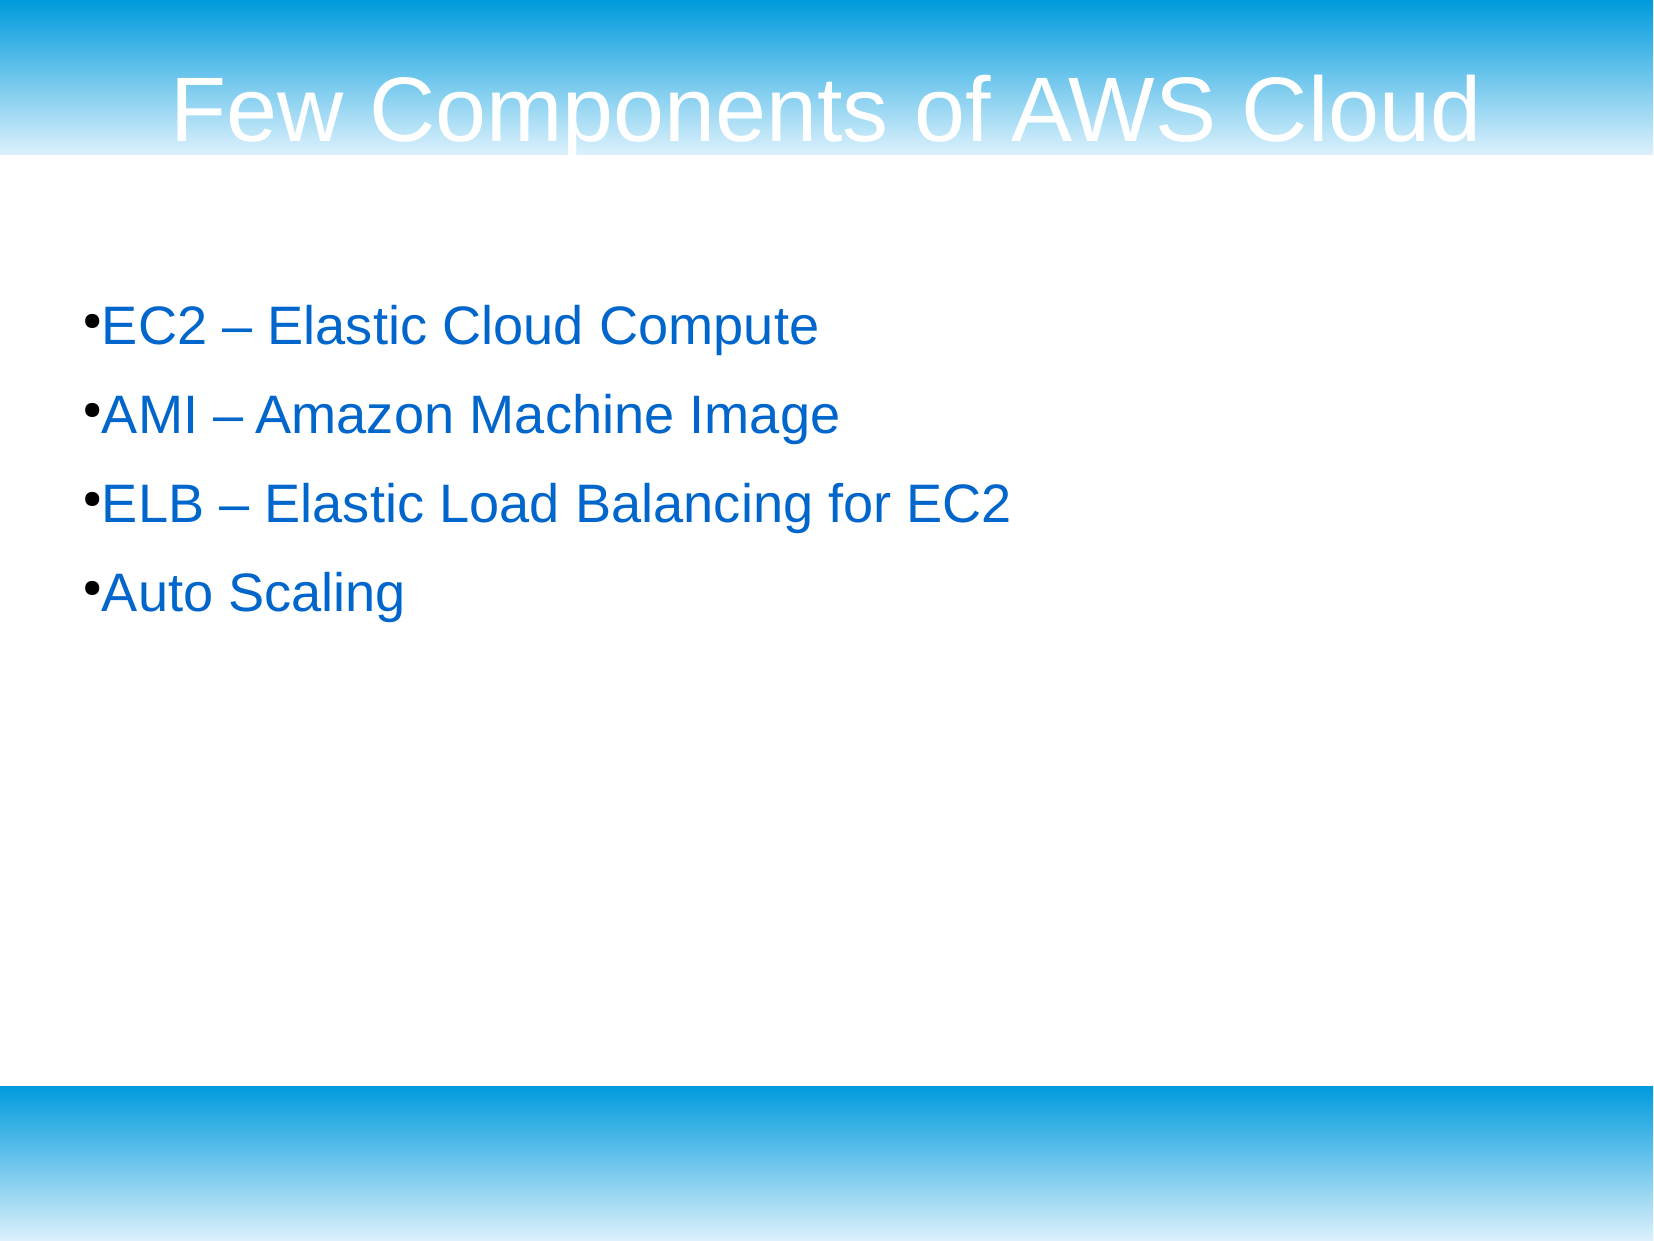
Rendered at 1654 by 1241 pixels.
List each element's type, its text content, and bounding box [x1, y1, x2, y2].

title Few Components of AWS Cloud [82, 49, 1571, 155]
list EC2 – Elastic Cloud Compute AMI – Amazon Machine Image ELB – Elastic Load Balancing for EC2 Auto Scaling [82, 290, 1571, 1010]
